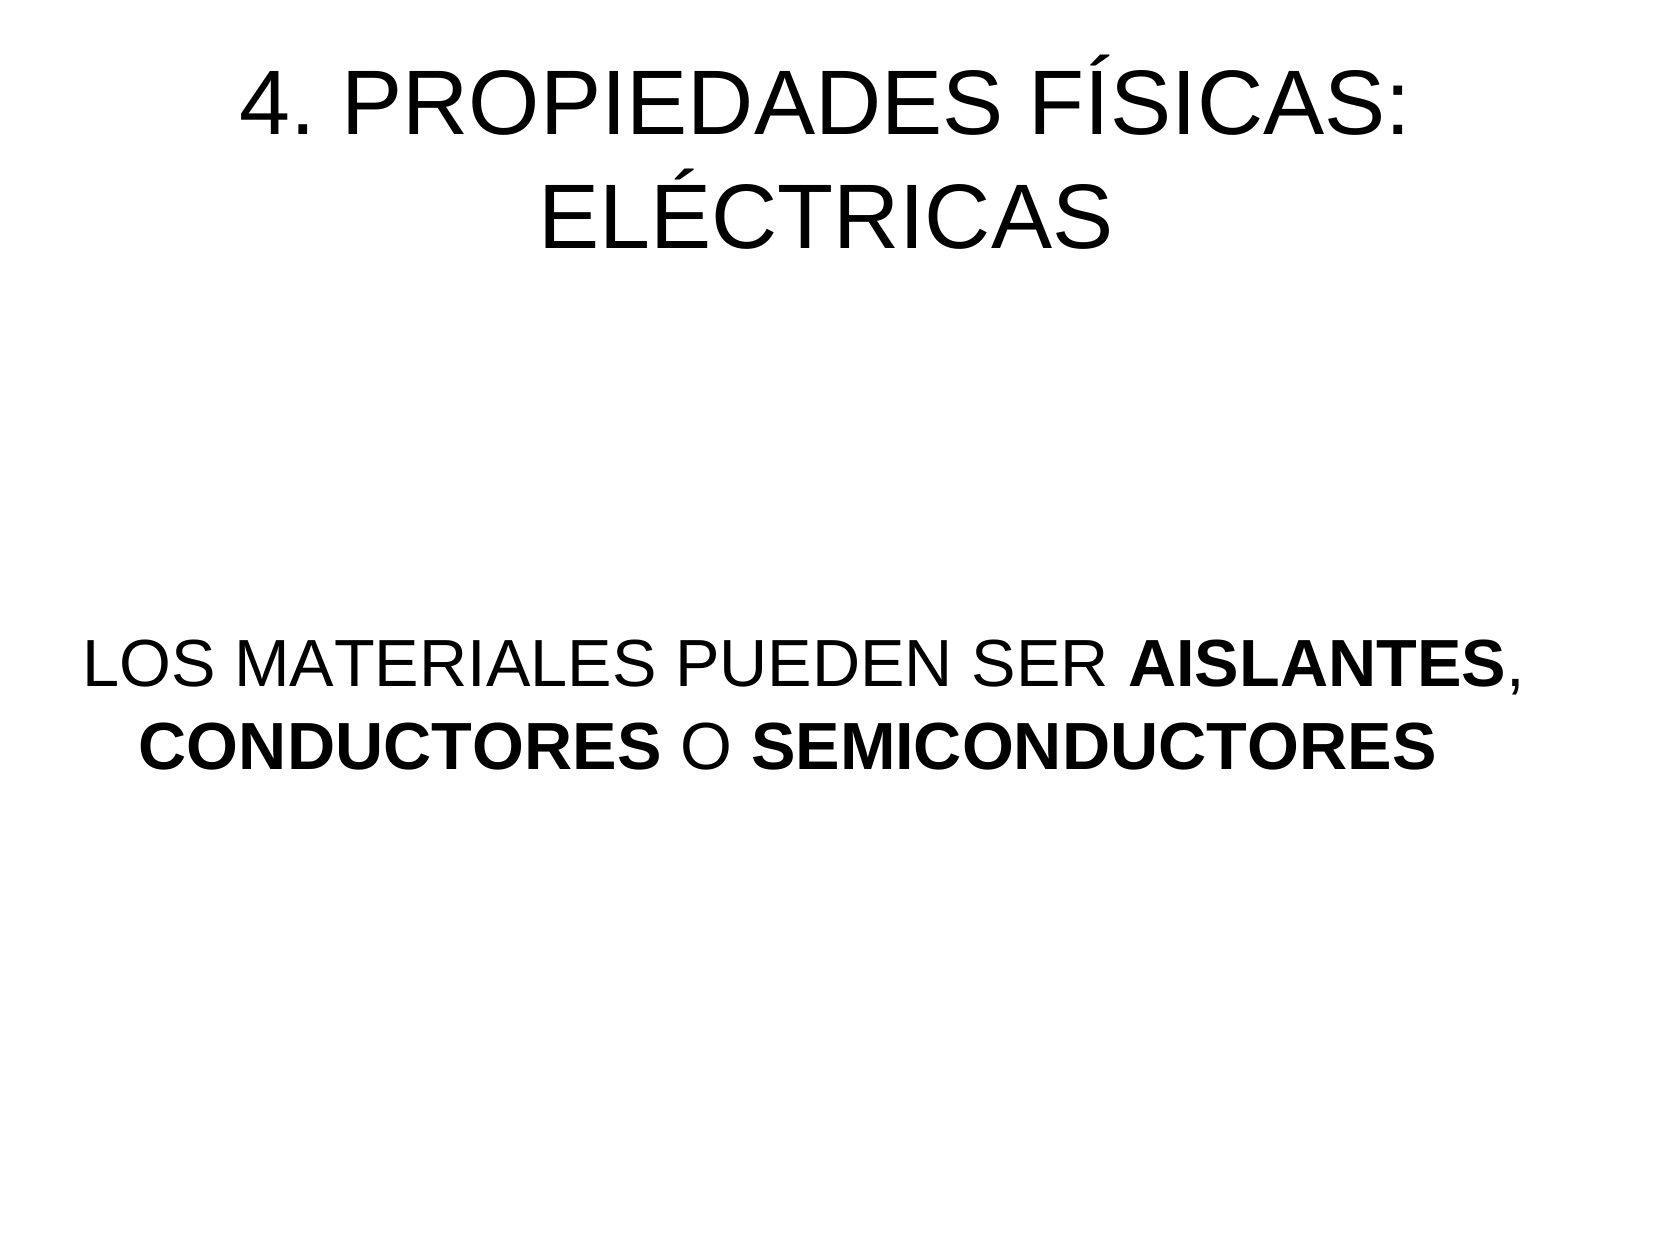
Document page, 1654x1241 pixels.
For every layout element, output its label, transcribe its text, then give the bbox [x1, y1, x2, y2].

subtitle LOS MATERIALES PUEDEN SER AISLANTES, CONDUCTORES O SEMICONDUCTORES [82, 290, 1571, 1109]
title 4. PROPIEDADES FÍSICAS: ELÉCTRICAS [82, 38, 1571, 268]
